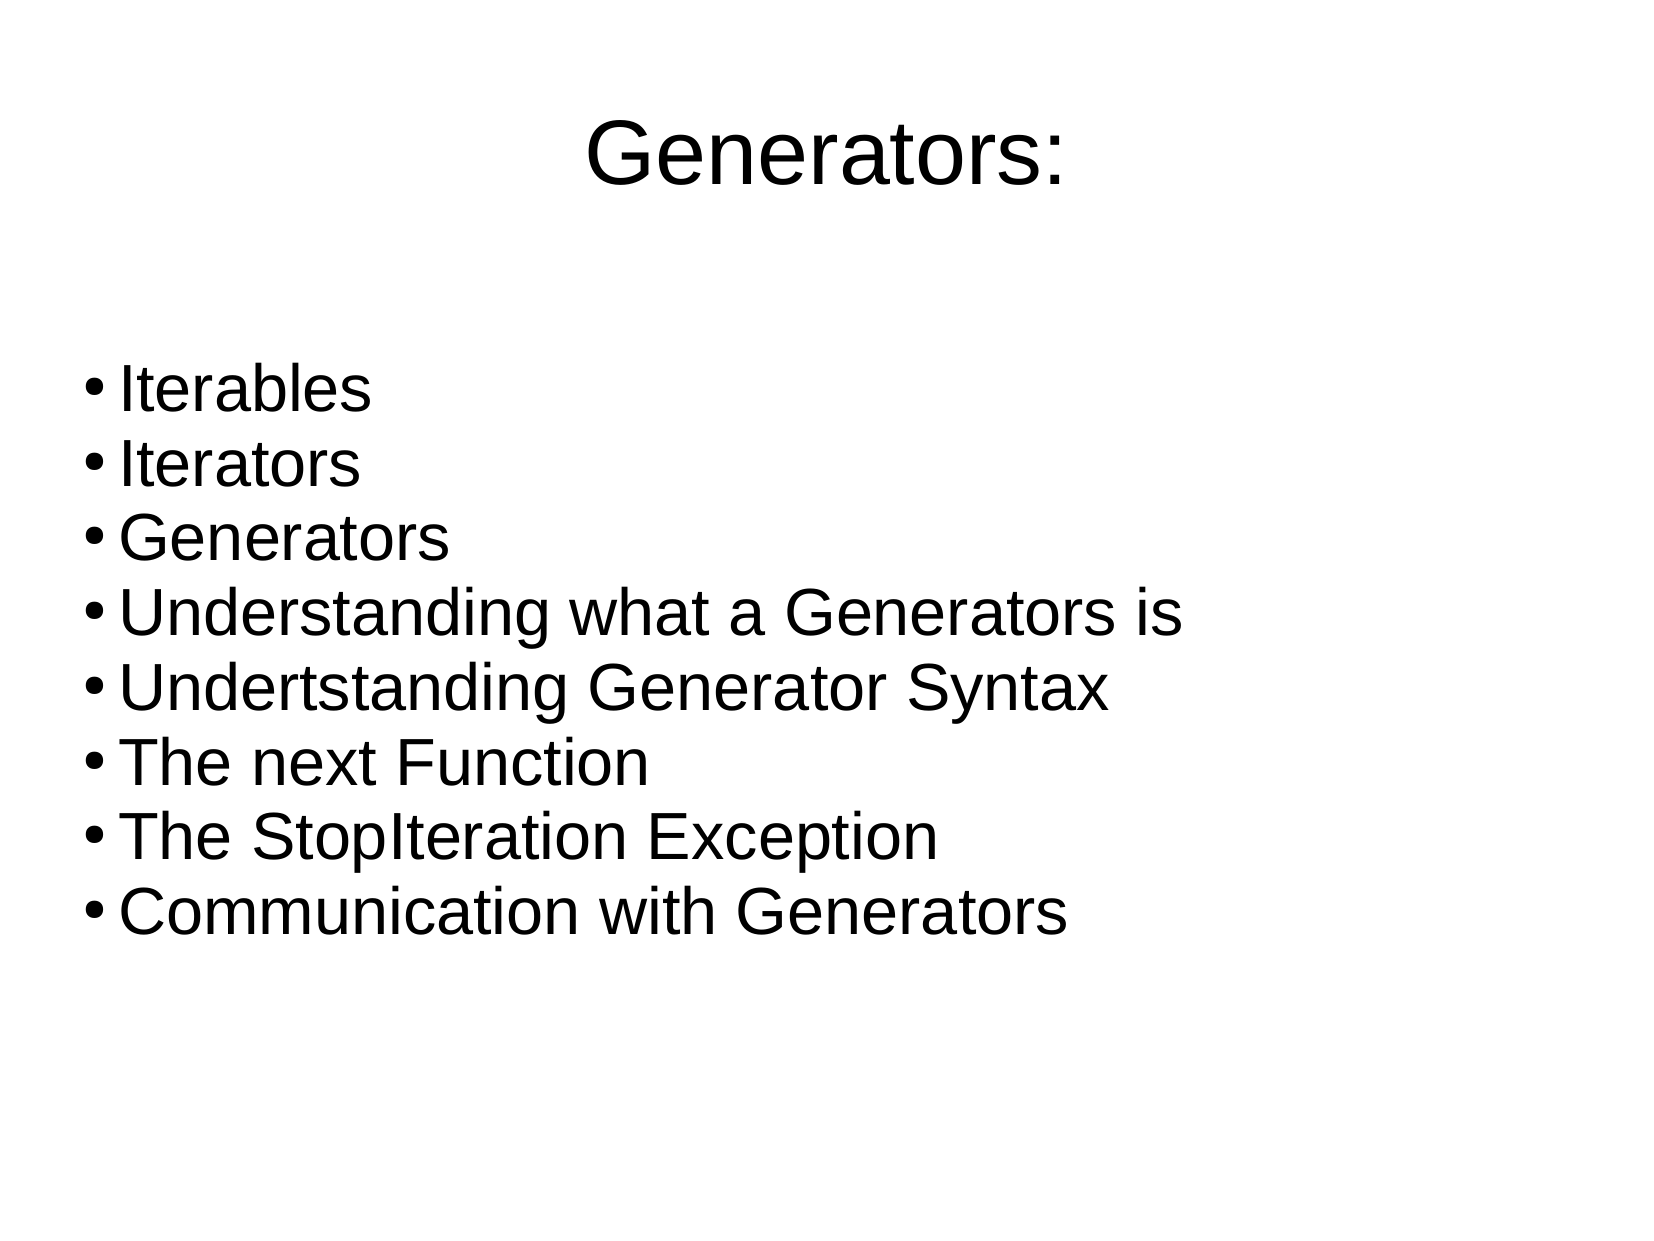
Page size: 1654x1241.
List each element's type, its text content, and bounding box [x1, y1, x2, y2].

title Generators: [82, 49, 1571, 257]
subtitle Iterables Iterators Generators Understanding what a Generators is Undertstanding Generator Syntax The next Function The StopIteration Exception Communication with Generators [82, 290, 1571, 1010]
